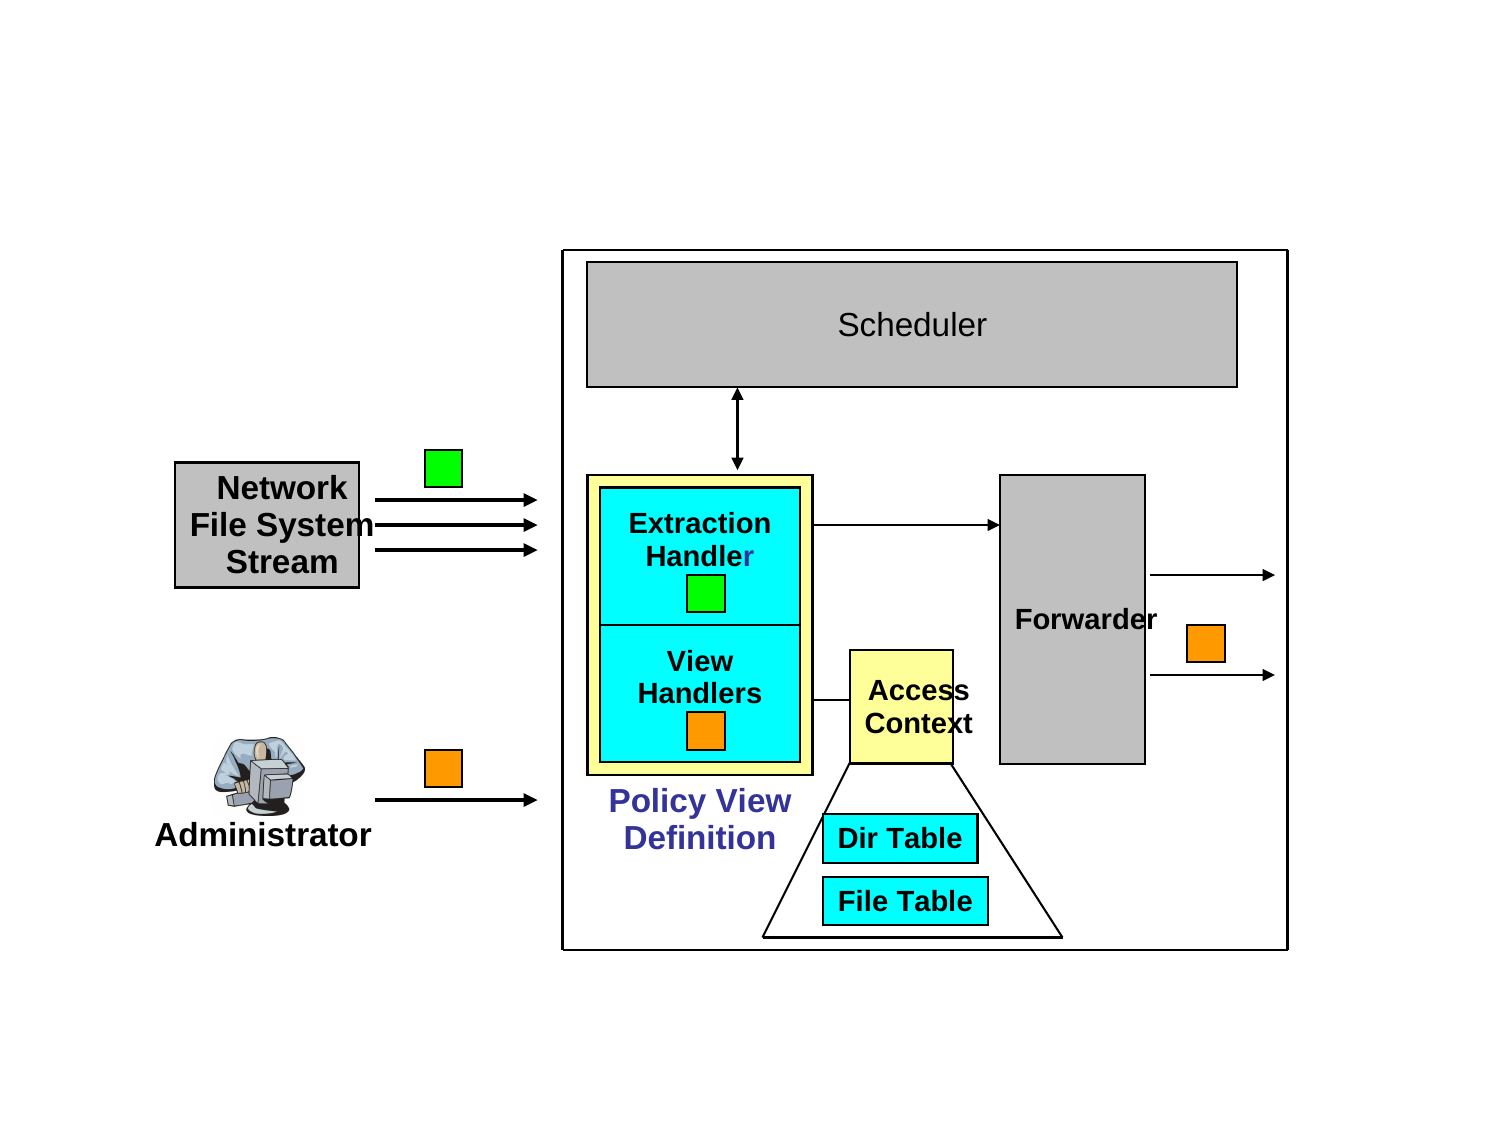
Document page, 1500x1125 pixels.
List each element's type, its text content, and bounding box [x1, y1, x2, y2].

text_box [587, 474, 813, 775]
text_box Access Context [849, 650, 954, 764]
text_box Dir Table [822, 814, 978, 863]
text_box File Table [823, 876, 988, 926]
text_box View Handlers [599, 624, 800, 763]
text_box Administrator [139, 809, 387, 862]
text_box Policy View Definition [593, 774, 807, 865]
text_box Forwarder [999, 474, 1145, 765]
text_box Scheduler [587, 262, 1238, 388]
text_box [1187, 624, 1225, 663]
picture [214, 737, 305, 809]
text_box Extraction Handler [599, 487, 800, 624]
text_box Network File System Stream [174, 462, 359, 588]
text_box [424, 449, 463, 488]
text_box [424, 749, 463, 788]
